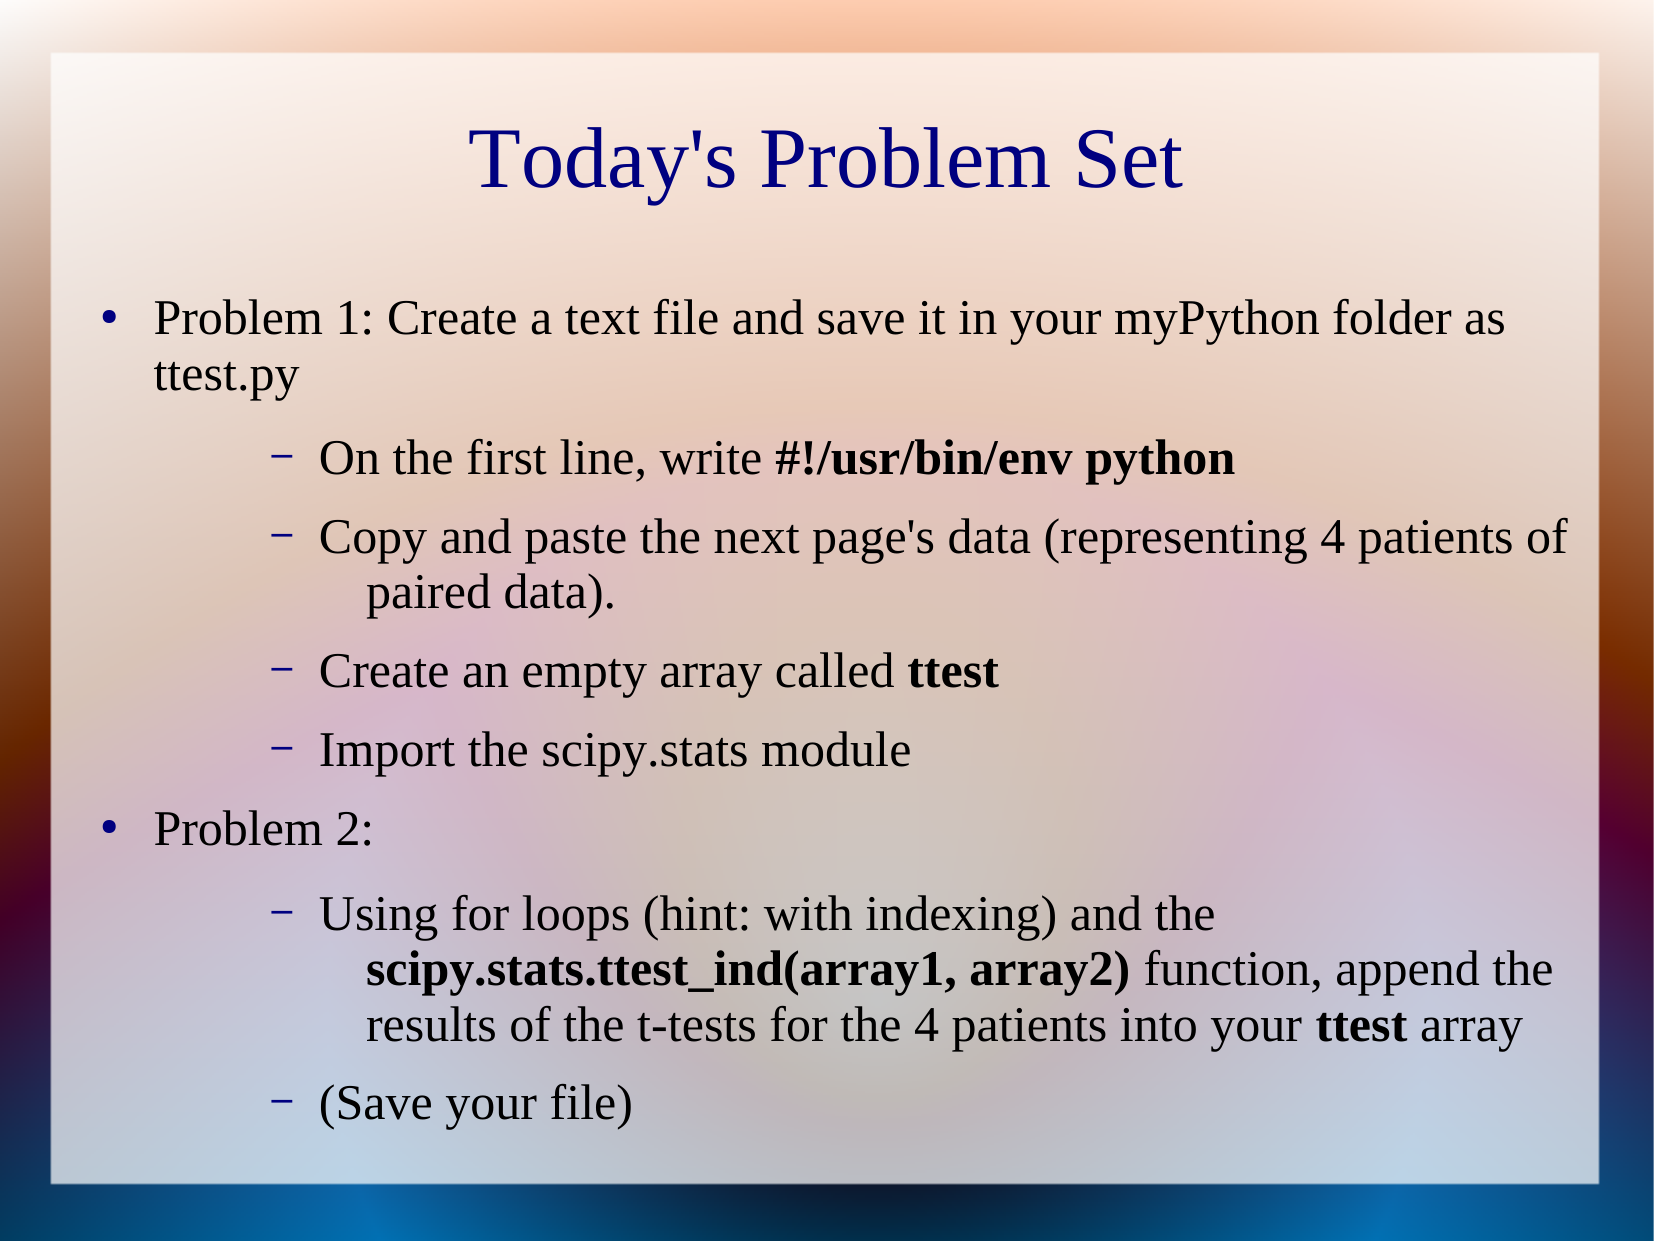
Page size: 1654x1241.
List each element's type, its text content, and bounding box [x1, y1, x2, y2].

picture [0, 0, 1654, 1241]
list Problem 1: Create a text file and save it in your myPython folder as ttest.py On the first line, write #!/usr/bin/env python Copy and paste the next page's data (representing 4 patients of paired data). Create an empty array called ttest Import the scipy.stats module Problem 2: Using for loops (hint: with indexing) and the scipy.stats.ttest_ind(array1, array2) function, append the results of the t-tests for the 4 patients into your ttest array (Save your file) [82, 290, 1571, 1131]
title Today's Problem Set [82, 55, 1571, 263]
